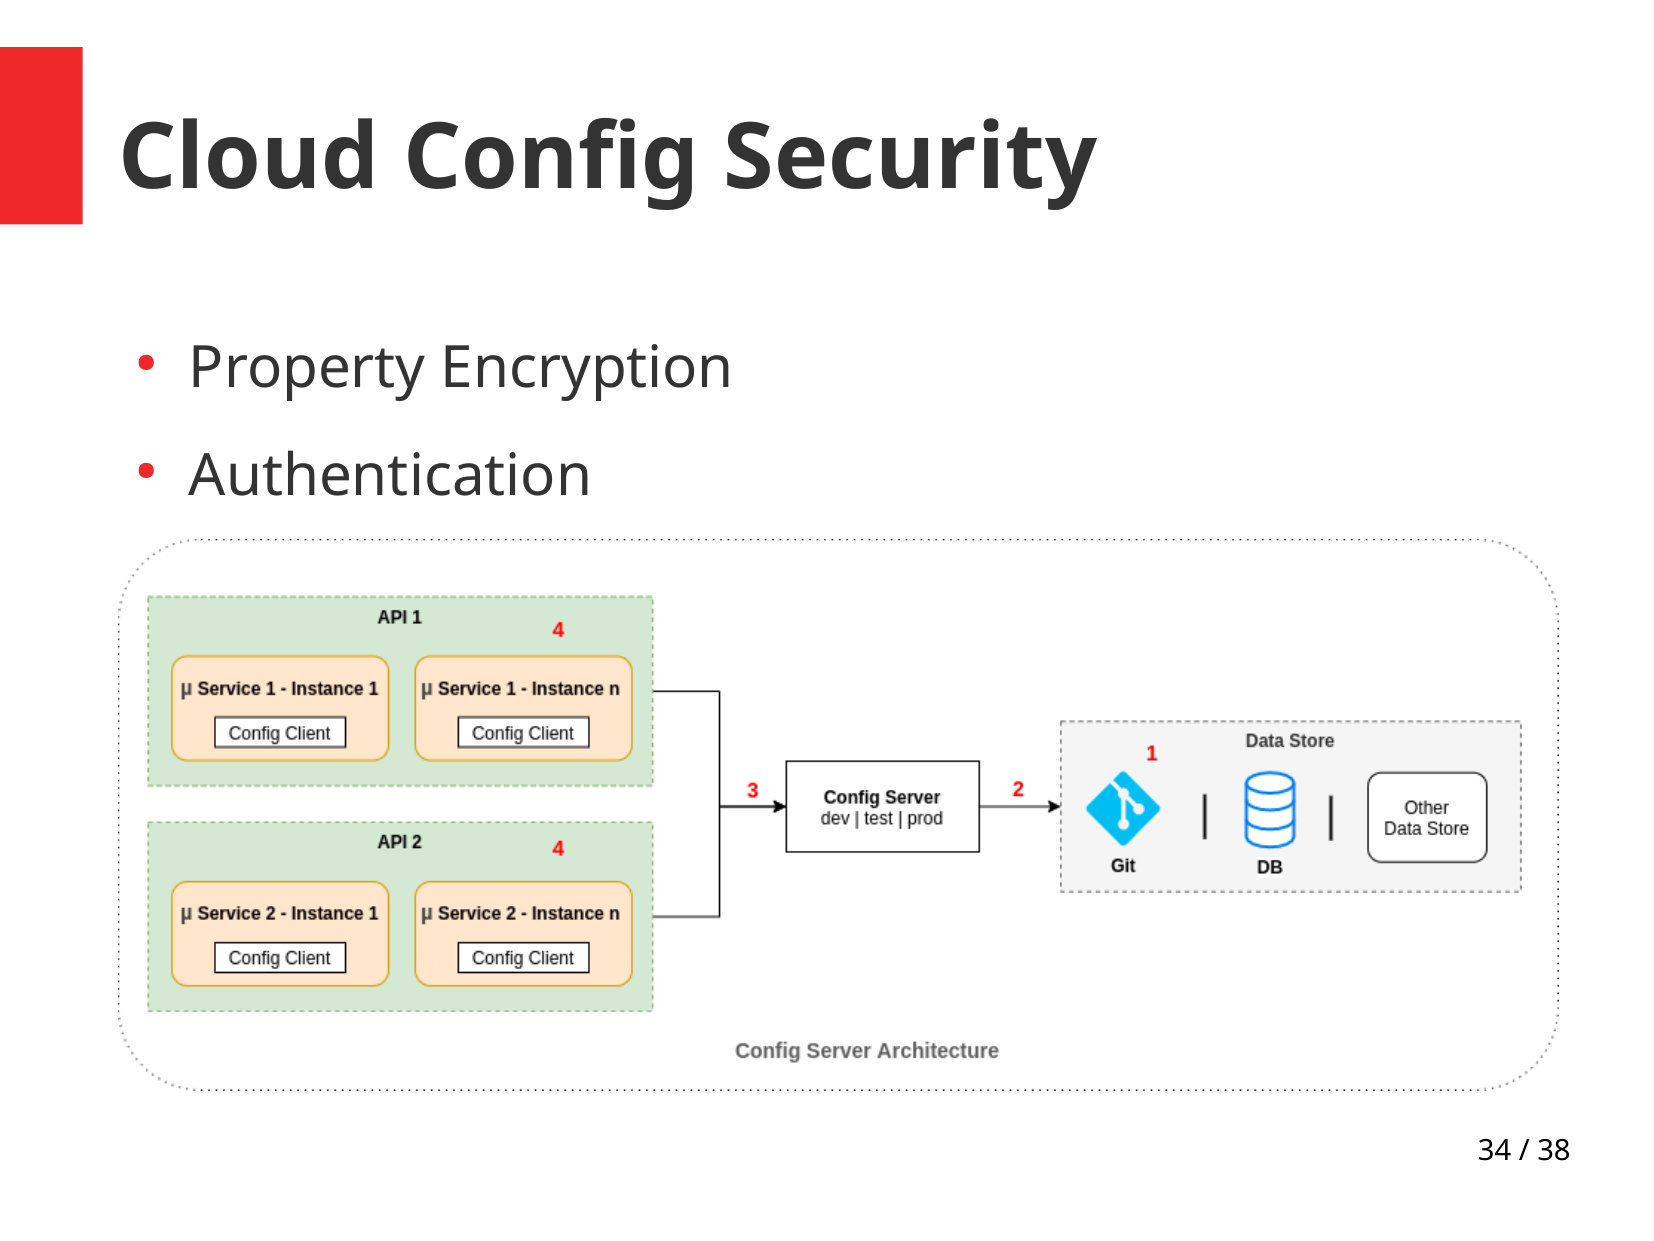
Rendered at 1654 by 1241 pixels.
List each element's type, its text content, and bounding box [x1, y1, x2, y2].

picture [118, 539, 1559, 1091]
title Cloud Config Security [118, 49, 1571, 257]
list Property Encryption Authentication [118, 324, 1536, 539]
